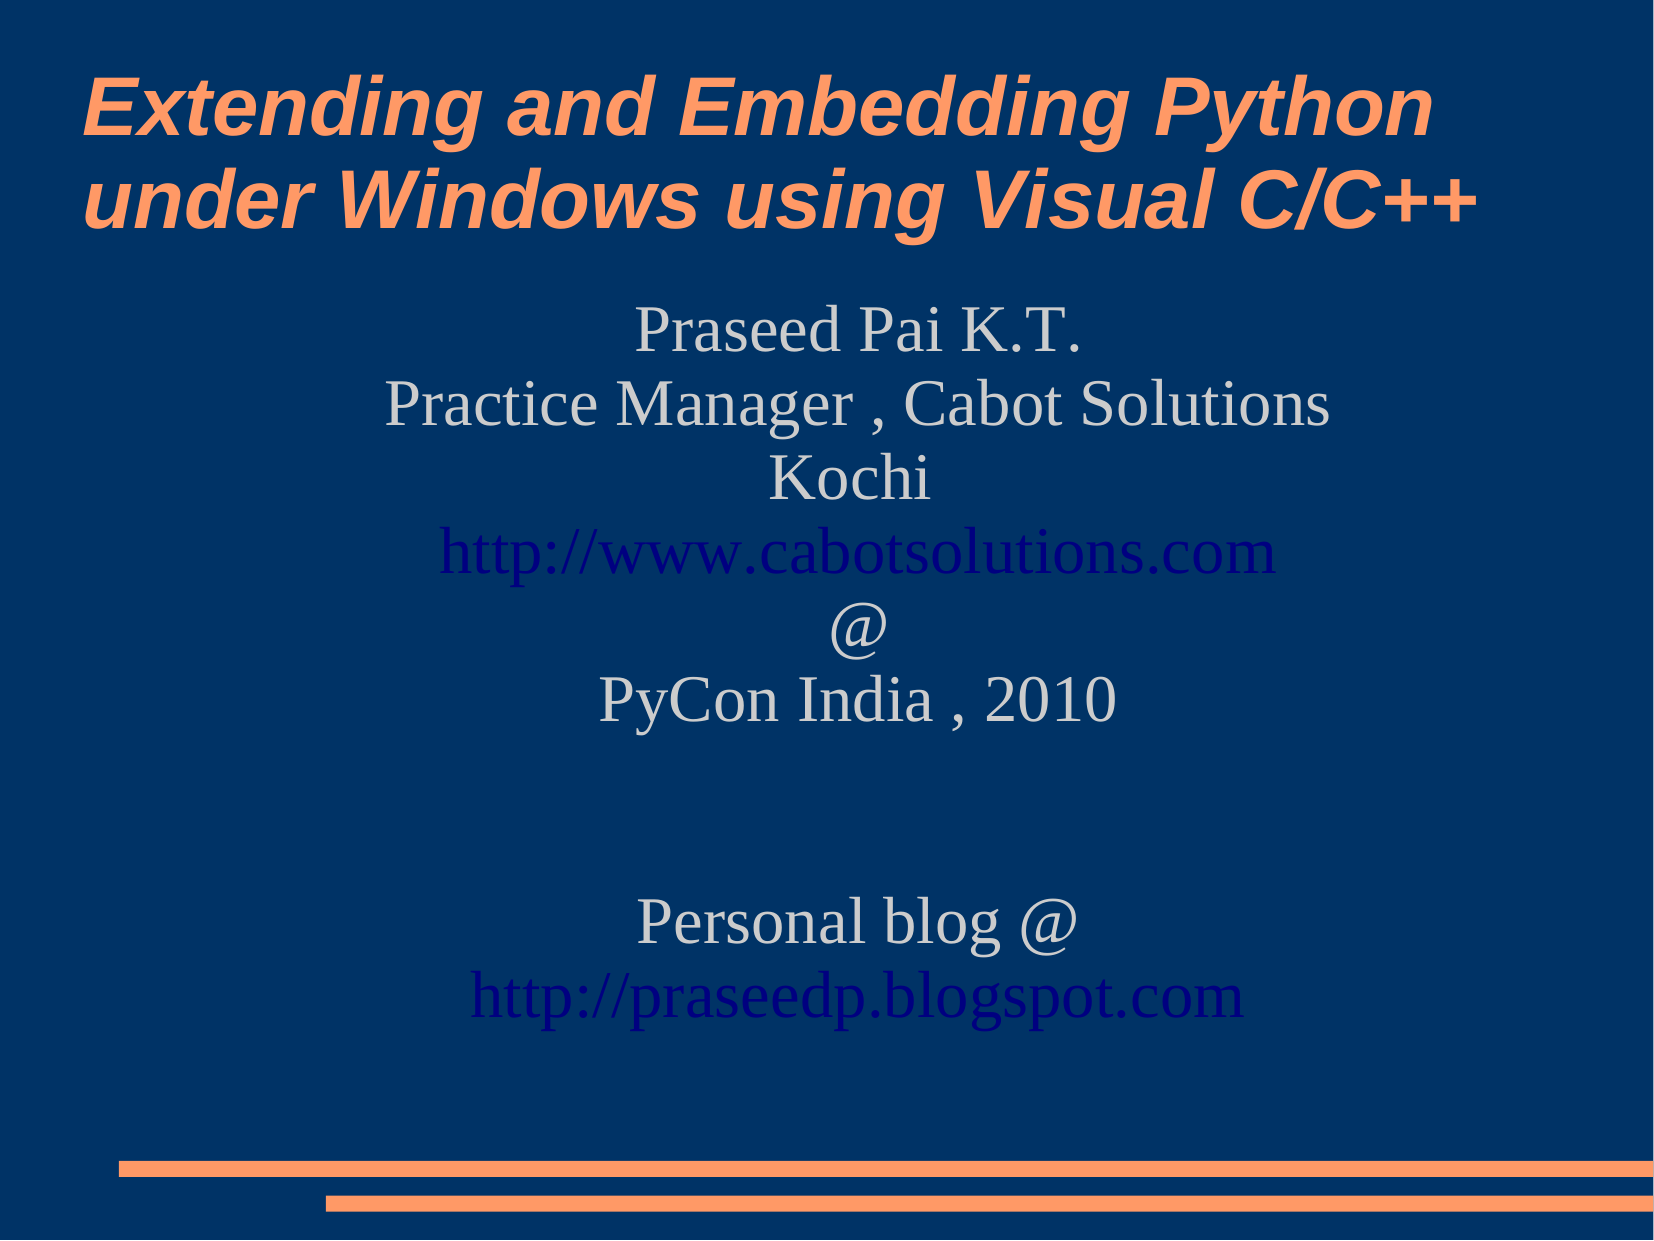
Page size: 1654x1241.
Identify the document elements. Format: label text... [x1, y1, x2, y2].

subtitle Praseed Pai K.T. Practice Manager , Cabot Solutions Kochi http://www.cabotsolutions.com @ PyCon India , 2010 Personal blog @ http://praseedp.blogspot.com [121, 265, 1561, 1133]
title Extending and Embedding Python under Windows using Visual C/C++ [82, 56, 1571, 250]
